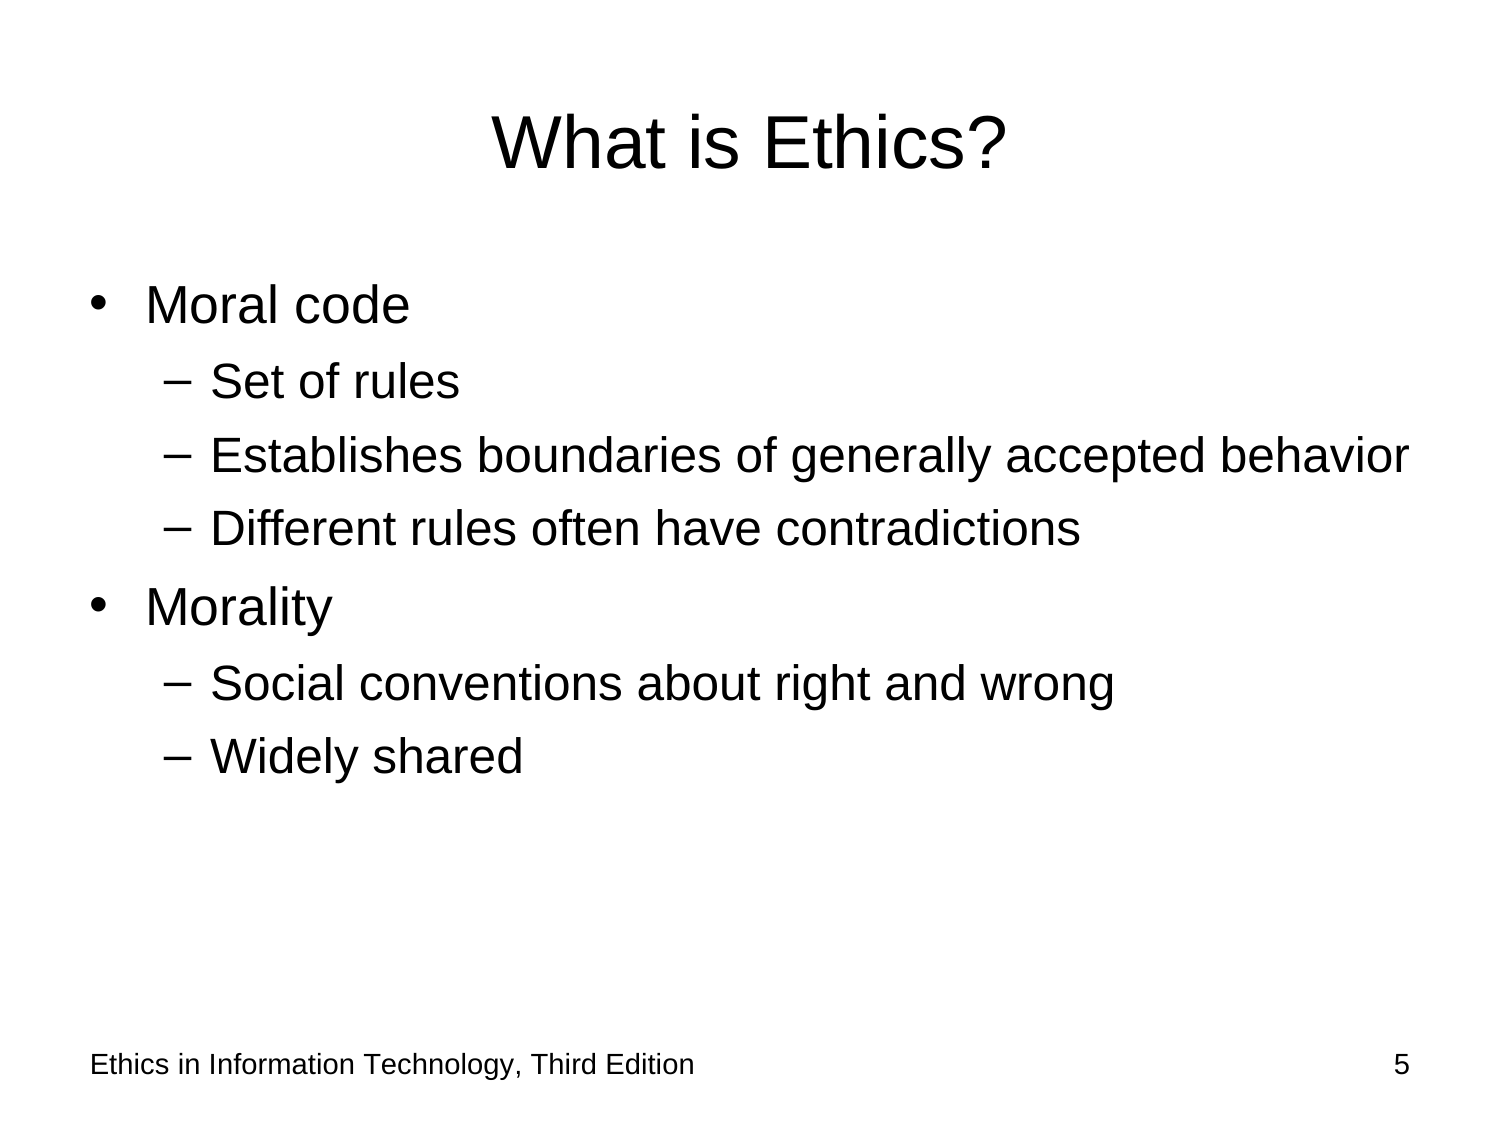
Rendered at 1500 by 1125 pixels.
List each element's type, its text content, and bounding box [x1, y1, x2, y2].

list Moral code Set of rules Establishes boundaries of generally accepted behavior Different rules often have contradictions Morality Social conventions about right and wrong Widely shared [75, 262, 1426, 858]
text_box <number> [1074, 1037, 1425, 1103]
title What is Ethics? [75, 86, 1426, 192]
text_box Ethics in Information Technology, Third Edition [74, 1037, 1074, 1103]
